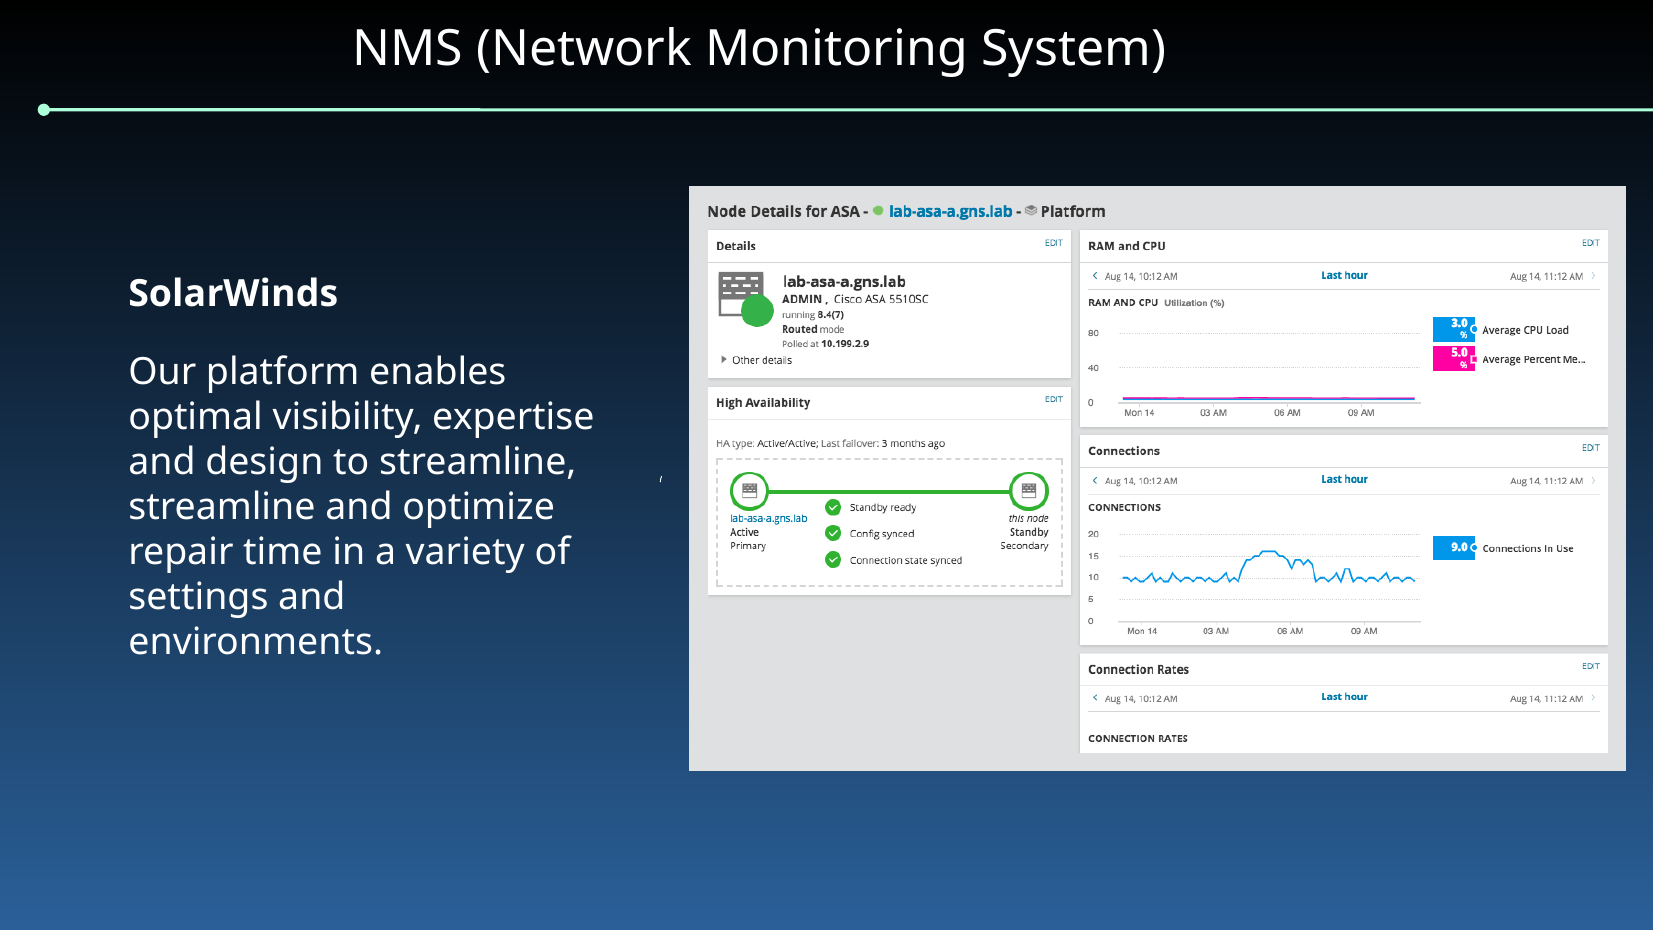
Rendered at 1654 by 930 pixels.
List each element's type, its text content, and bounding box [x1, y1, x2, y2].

list SolarWinds Our platform enables optimal visibility, expertise and design to streamline, streamline and optimize repair time in a variety of settings and environments. [113, 253, 617, 829]
title NMS (Network Monitoring System) [337, 0, 1438, 98]
picture [689, 186, 1626, 772]
